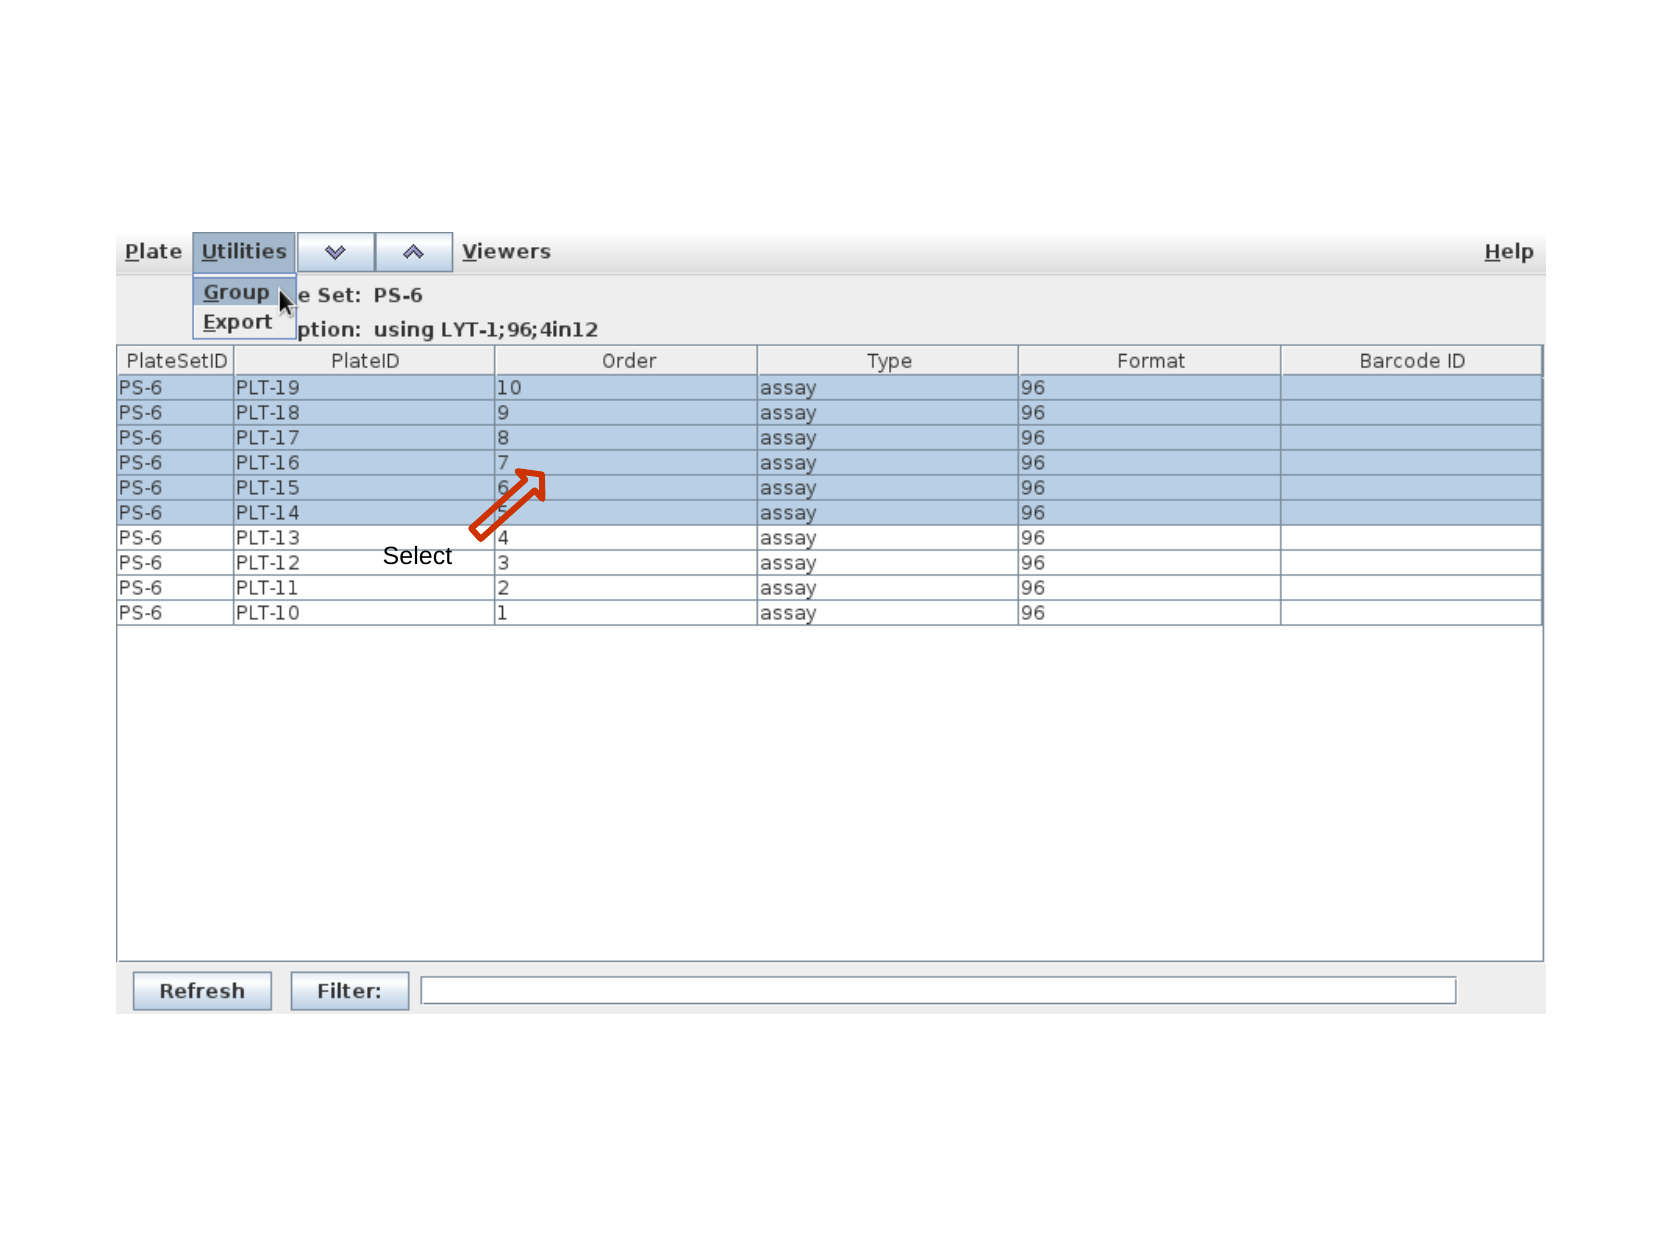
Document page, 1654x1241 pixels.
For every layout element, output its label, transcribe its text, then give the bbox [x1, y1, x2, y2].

picture [116, 232, 1546, 1014]
text_box Select [368, 533, 502, 591]
